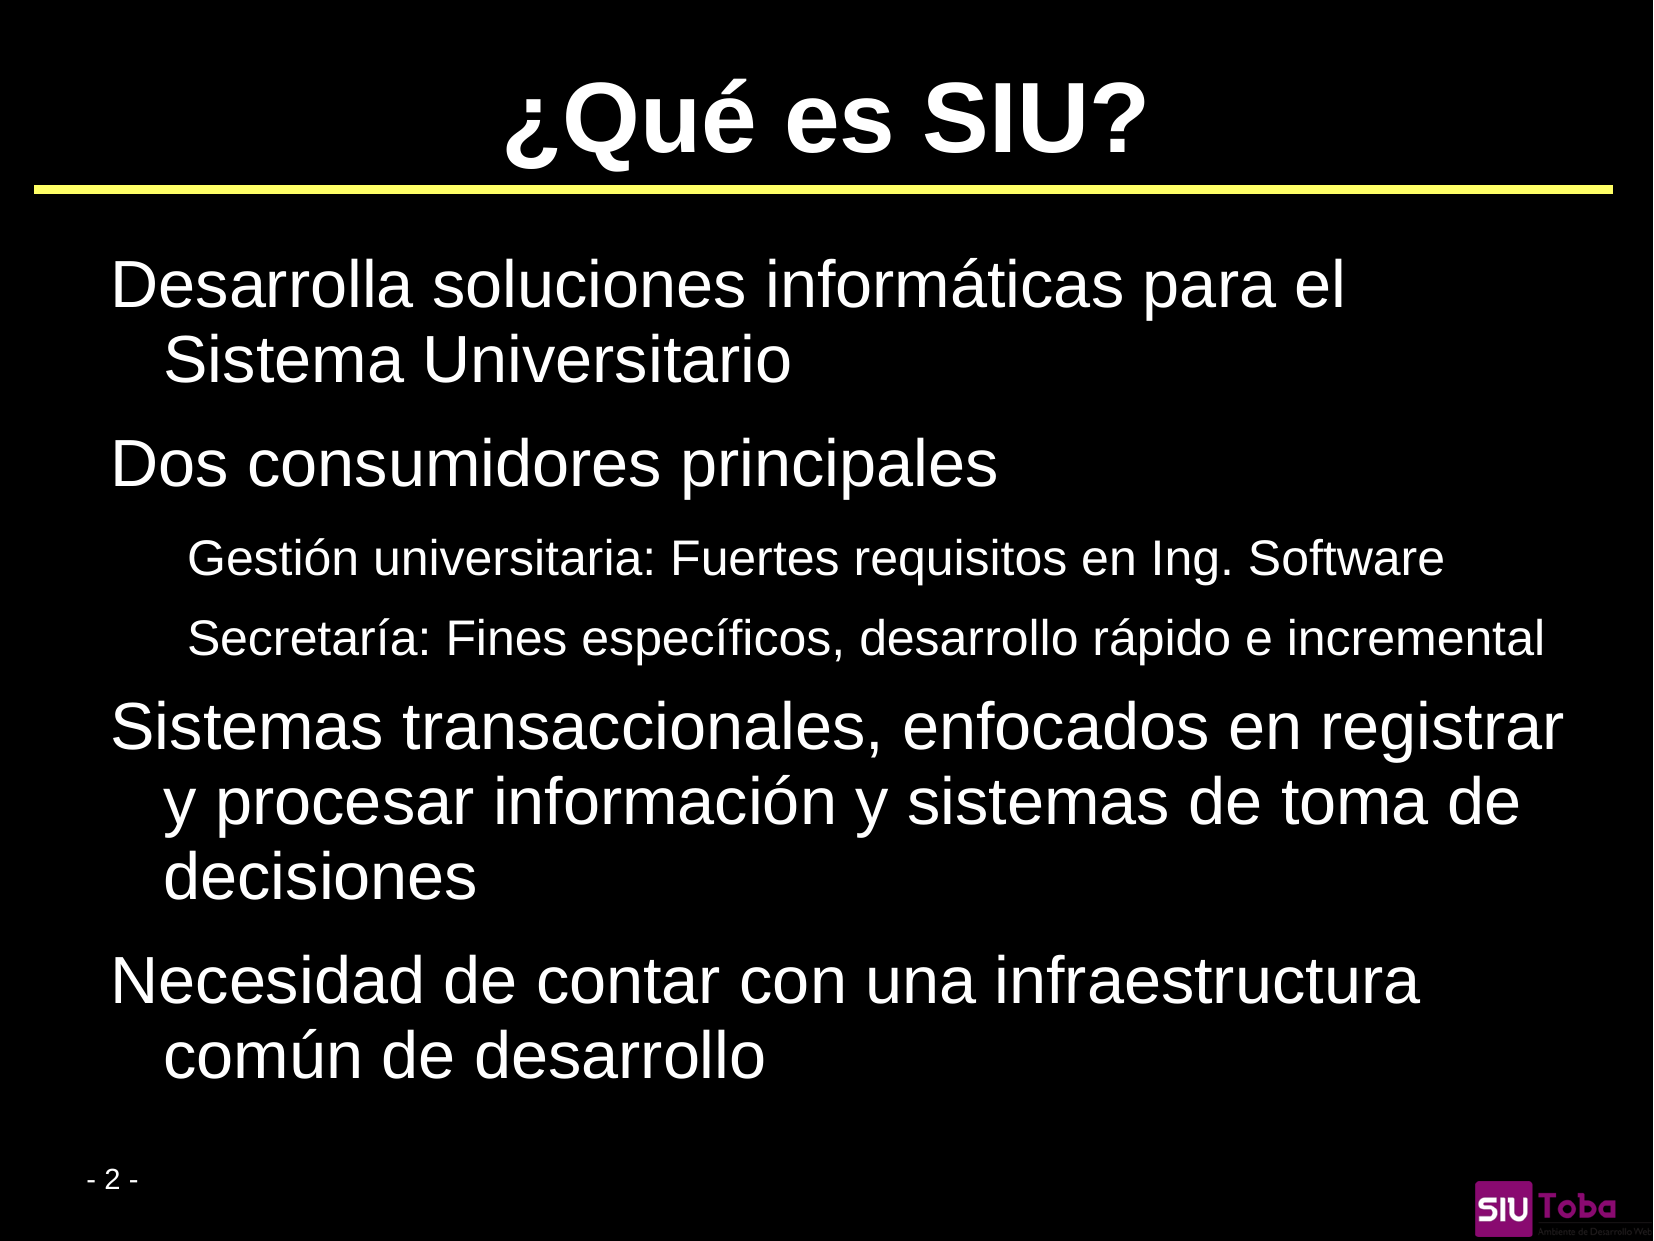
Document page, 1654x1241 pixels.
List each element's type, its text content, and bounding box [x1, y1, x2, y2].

title ¿Qué es SIU? [58, 47, 1594, 188]
list Desarrolla soluciones informáticas para el Sistema Universitario Dos consumidores principales Gestión universitaria: Fuertes requisitos en Ing. Software Secretaría: Fines específicos, desarrollo rápido e incremental Sistemas transaccionales, enfocados en registrar y procesar información y sistemas de toma de decisiones Necesidad de contar con una infraestructura común de desarrollo [92, 247, 1575, 1201]
picture [1475, 1181, 1652, 1237]
